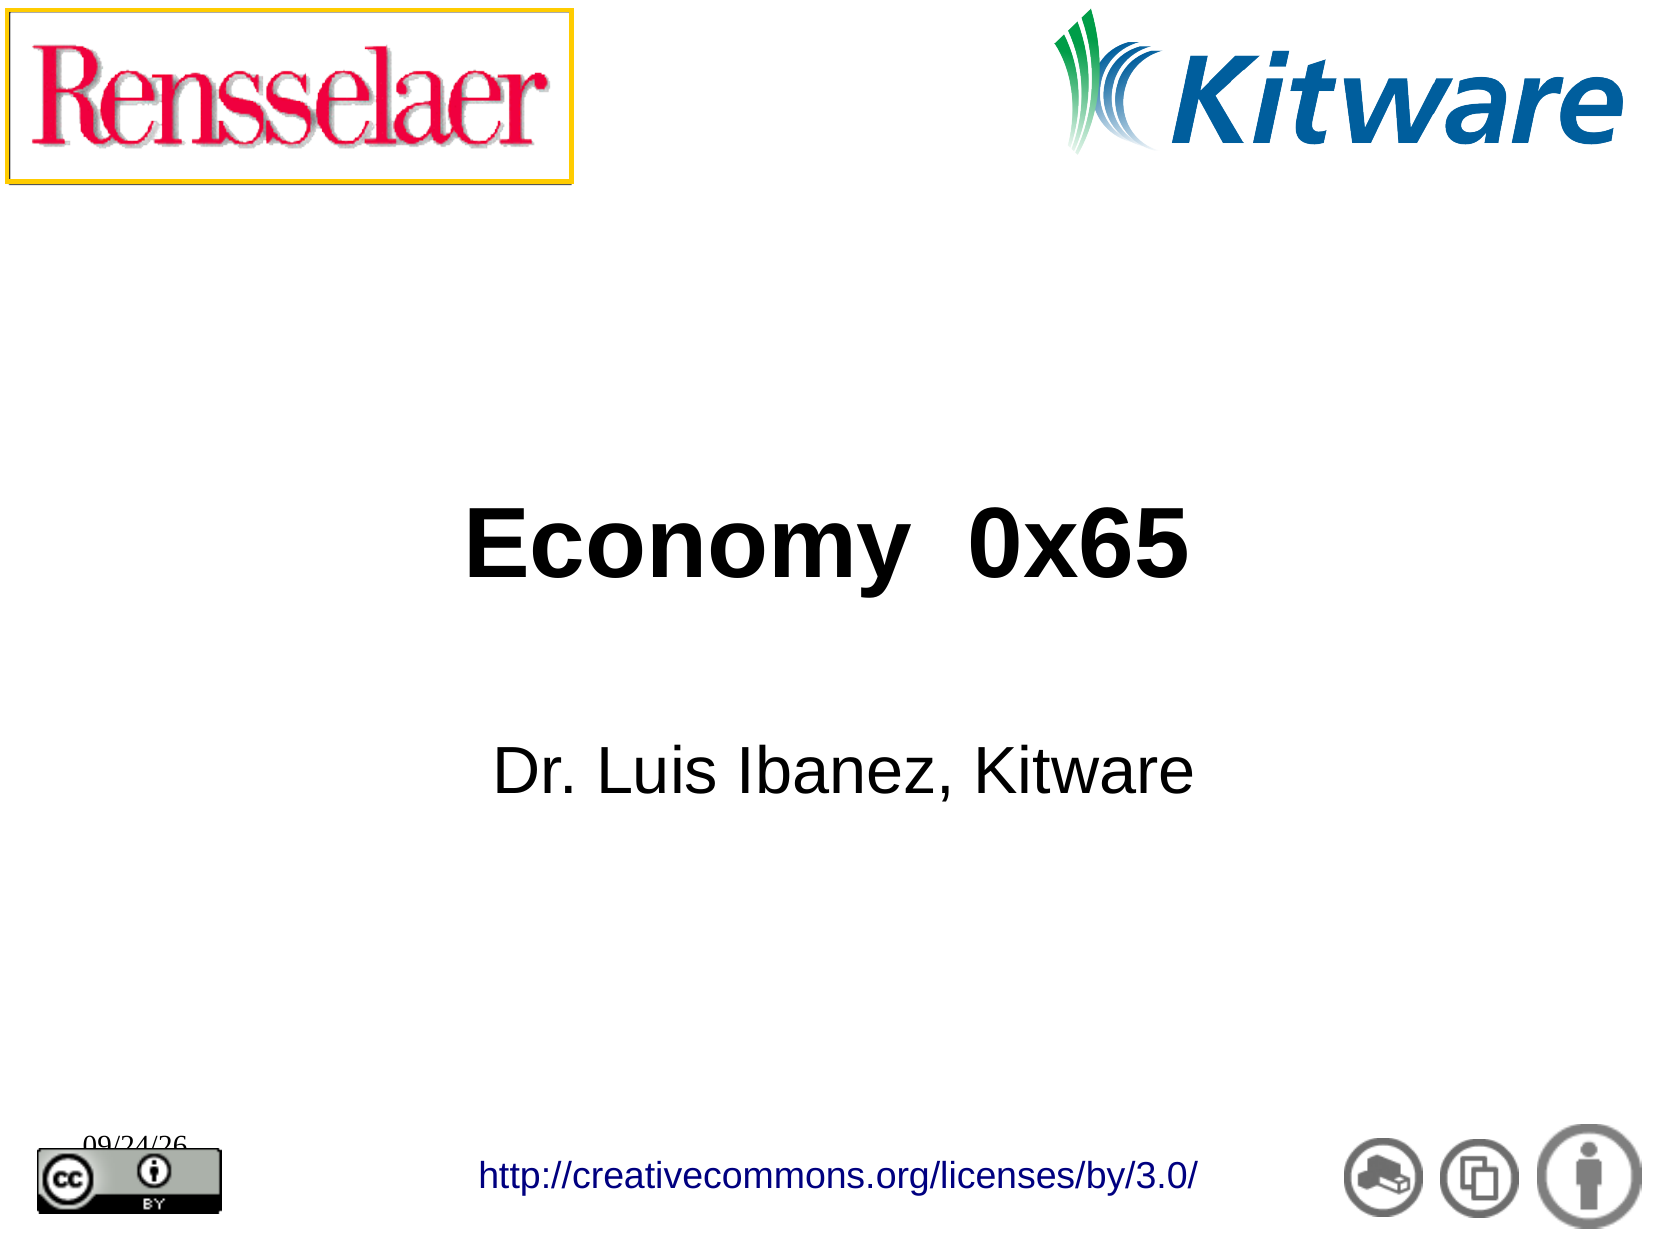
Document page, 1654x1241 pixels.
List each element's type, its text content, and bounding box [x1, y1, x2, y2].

subtitle Dr. Luis Ibanez, Kitware [82, 669, 1571, 871]
picture [1537, 1124, 1642, 1230]
text_box http://creativecommons.org/licenses/by/3.0/ [412, 1146, 1276, 1204]
picture [2, 6, 572, 190]
picture [37, 1148, 222, 1214]
picture [1440, 1139, 1519, 1218]
picture [1054, 8, 1623, 155]
picture [9, 12, 569, 179]
title Economy 0x65 [82, 446, 1571, 639]
picture [1344, 1138, 1423, 1217]
